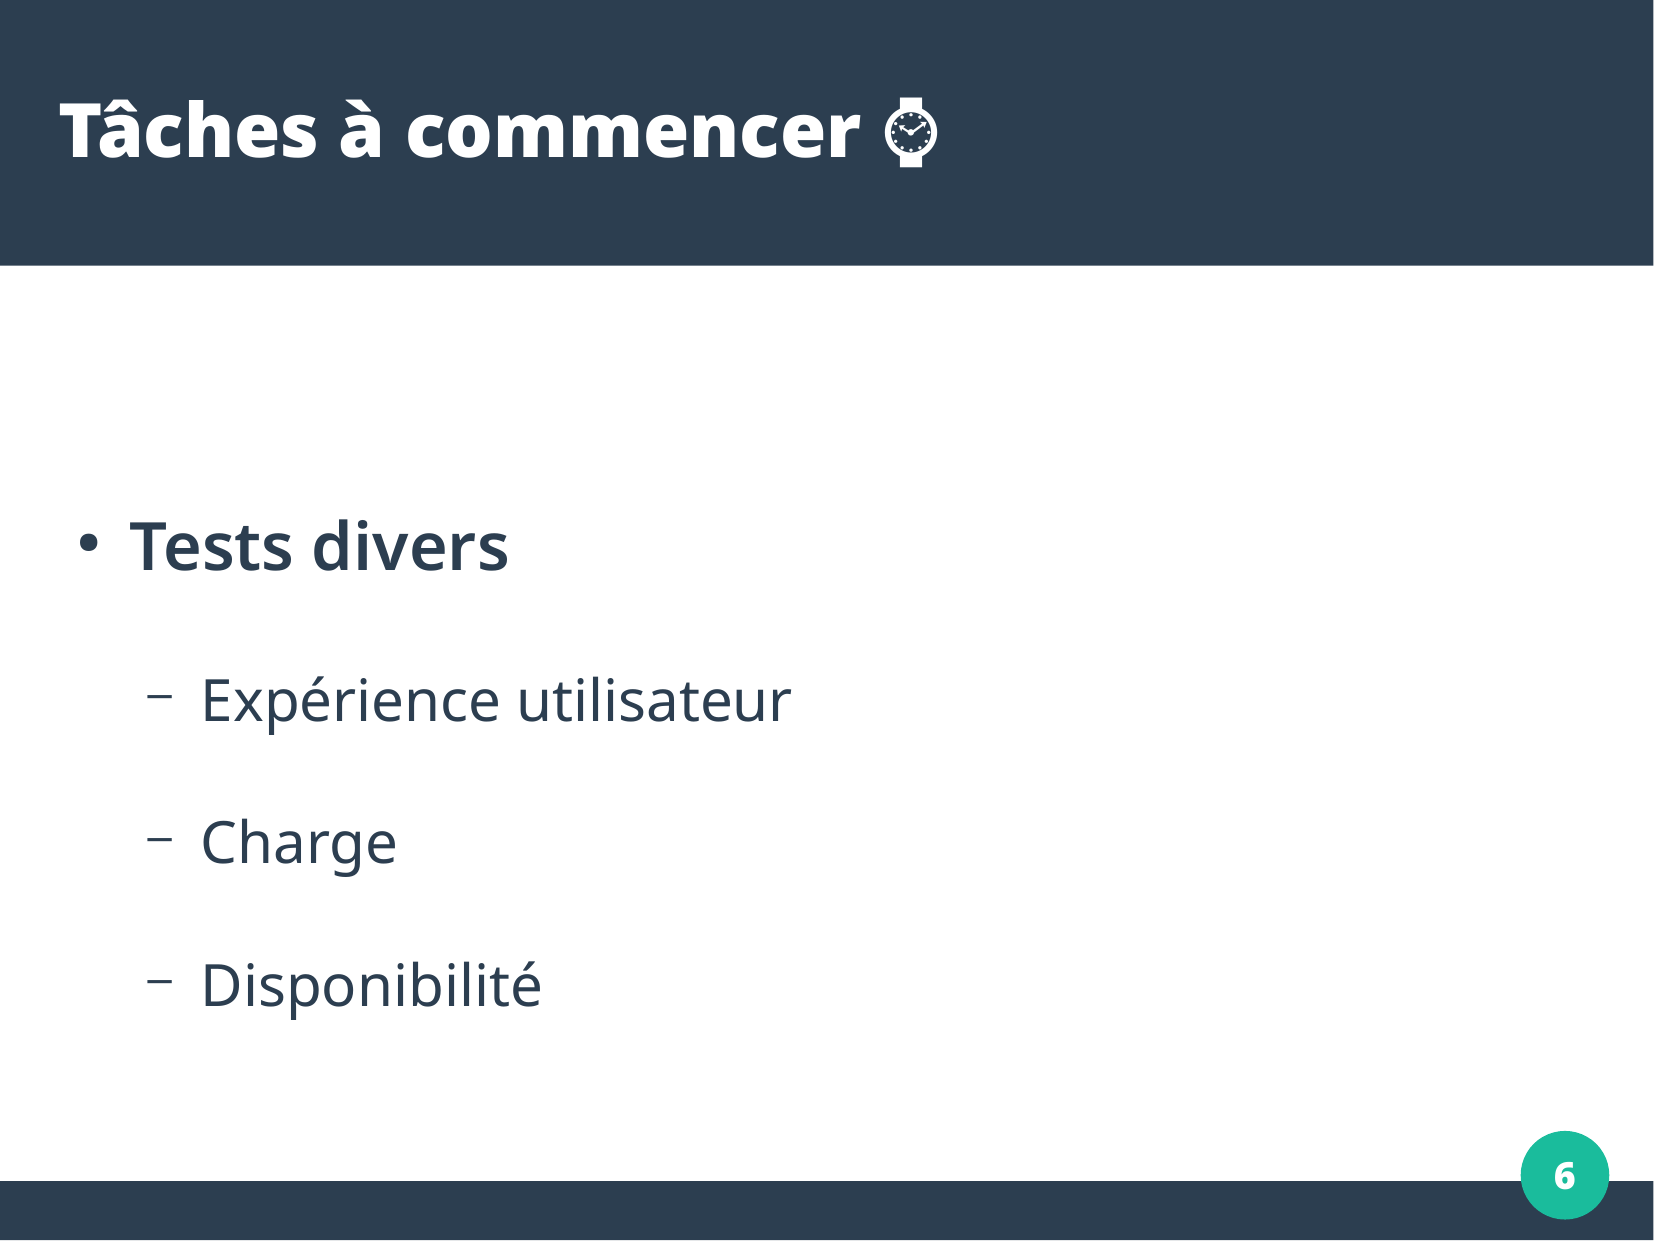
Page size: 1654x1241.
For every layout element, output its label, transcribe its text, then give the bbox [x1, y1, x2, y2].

list Tests divers Expérience utilisateur Charge Disponibilité [59, 324, 1595, 1152]
title Tâches à commencer ⌚ [59, 49, 1595, 207]
